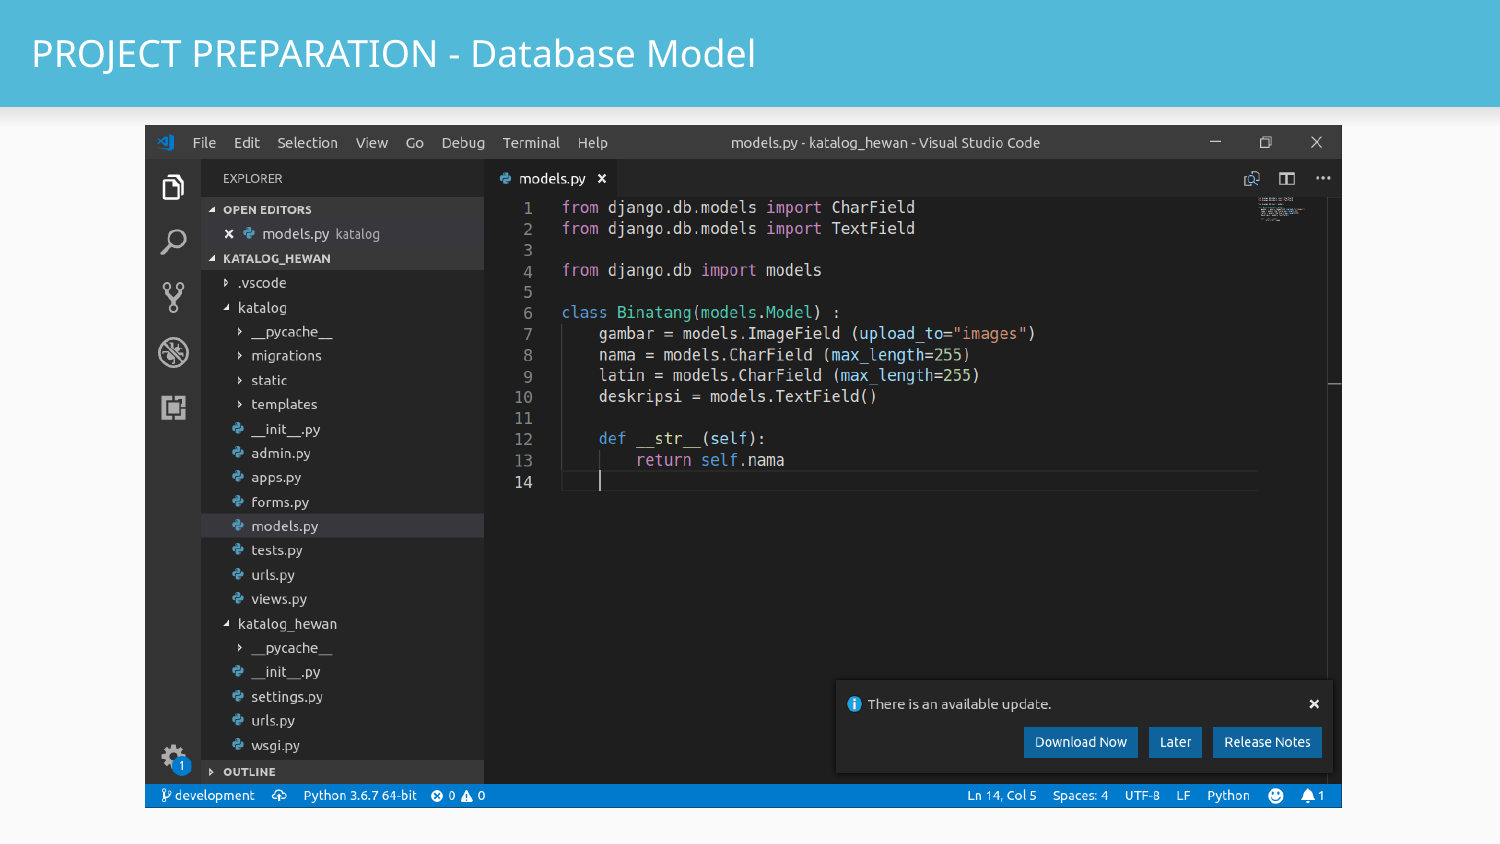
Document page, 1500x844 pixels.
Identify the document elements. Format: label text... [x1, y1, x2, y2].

title PROJECT PREPARATION - Database Model [16, 2, 1464, 102]
picture [145, 125, 1342, 808]
